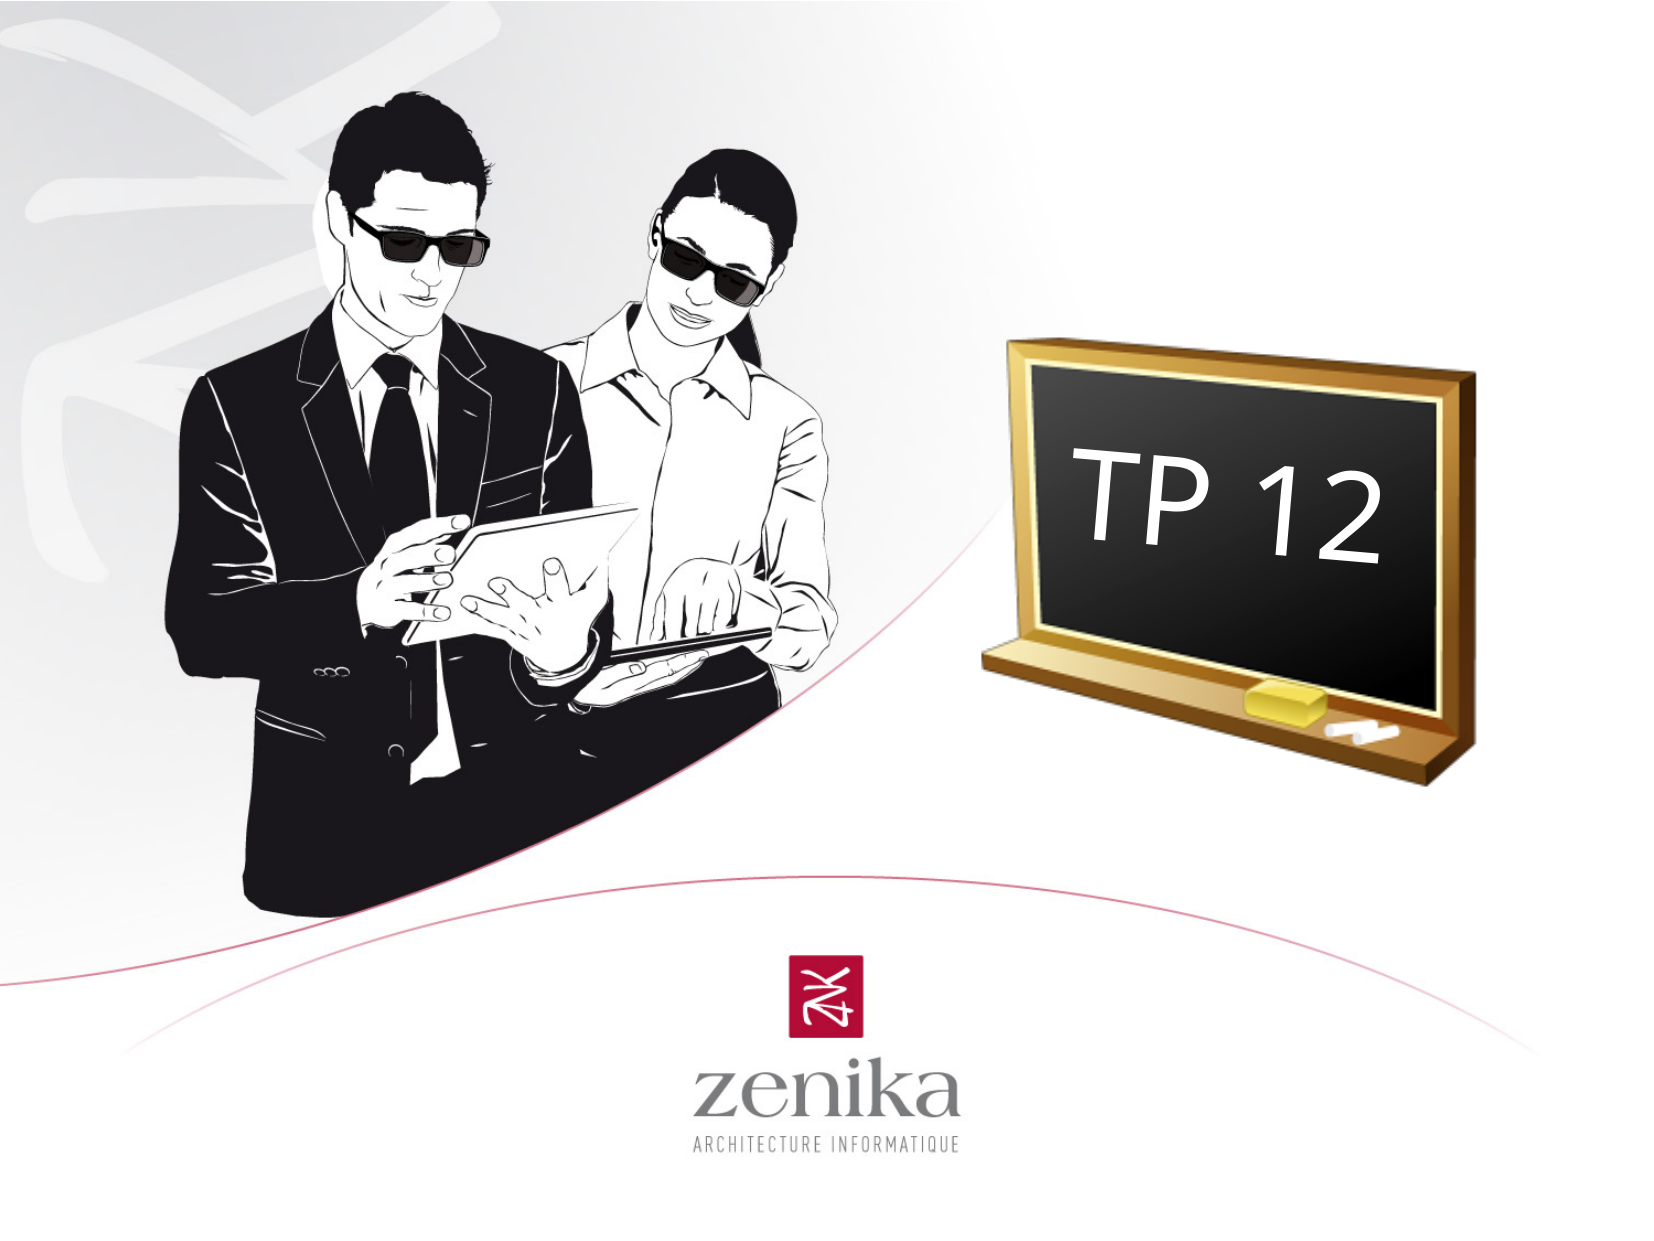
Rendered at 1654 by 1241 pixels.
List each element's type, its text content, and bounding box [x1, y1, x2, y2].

picture [0, 1, 1652, 1241]
subtitle [885, 590, 1571, 875]
text_box TP 12 [1046, 395, 1442, 618]
